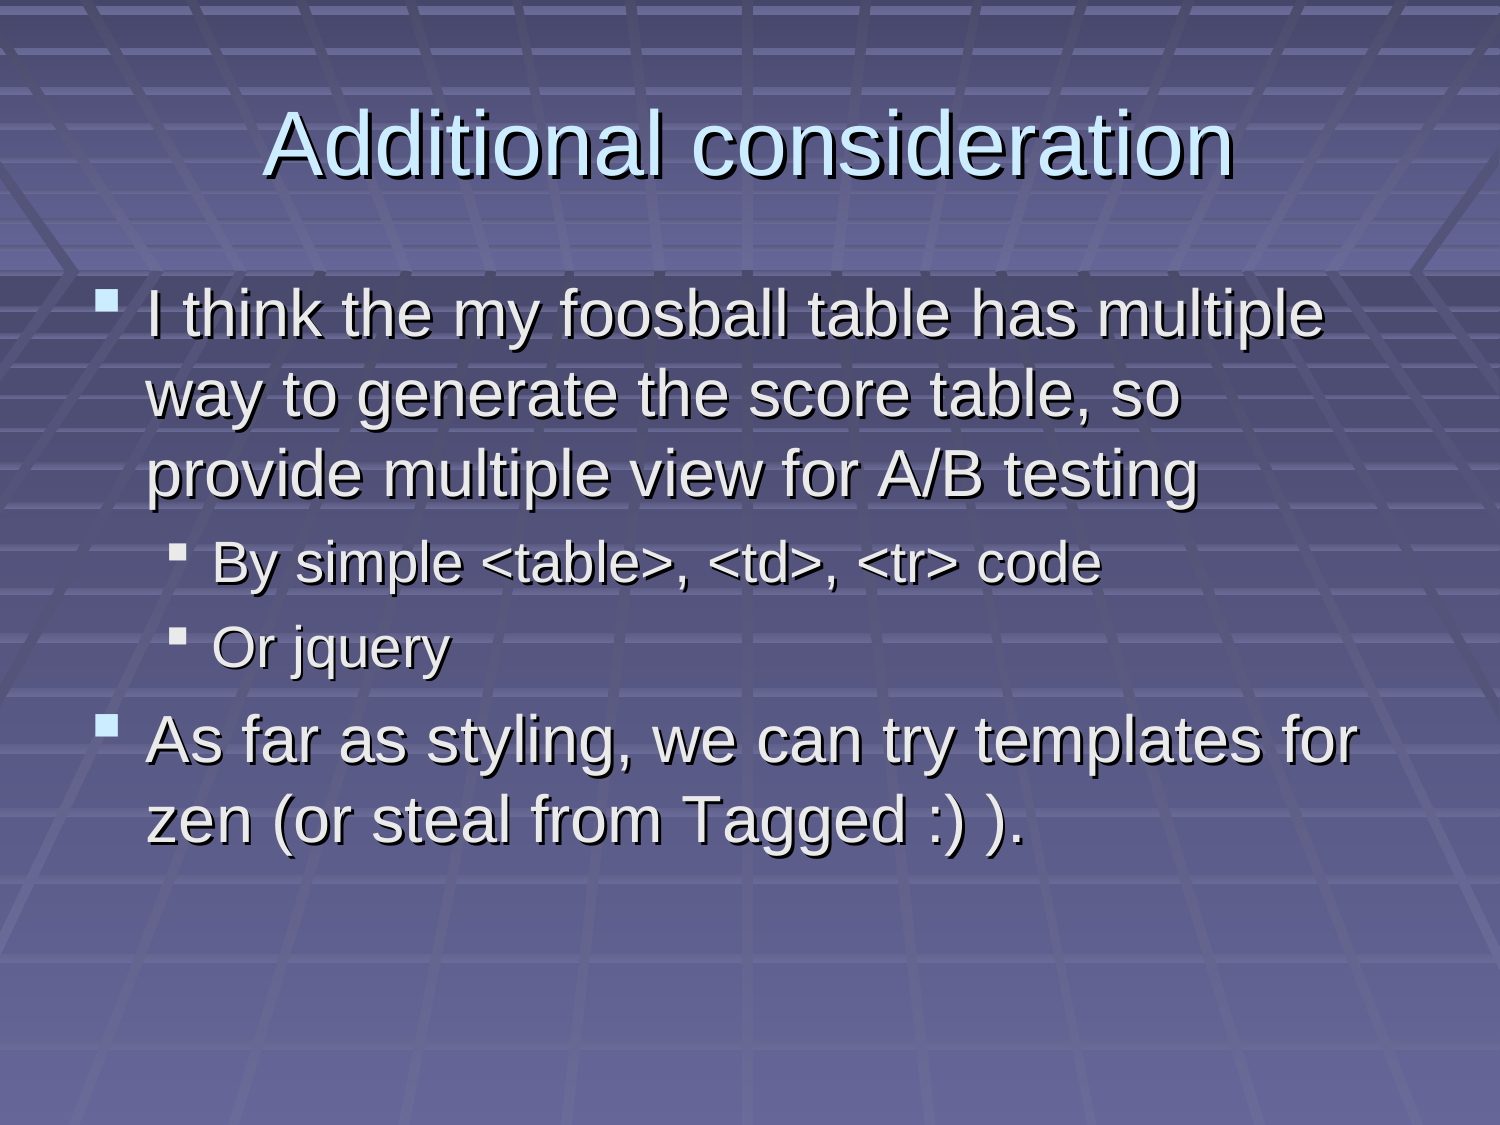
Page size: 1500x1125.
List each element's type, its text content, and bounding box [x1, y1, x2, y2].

list I think the my foosball table has multiple way to generate the score table, so provide multiple view for A/B testing By simple <table>, <td>, <tr> code Or jquery As far as styling, we can try templates for zen (or steal from Tagged :) ). [74, 262, 1425, 1000]
title Additional consideration [74, 44, 1425, 233]
